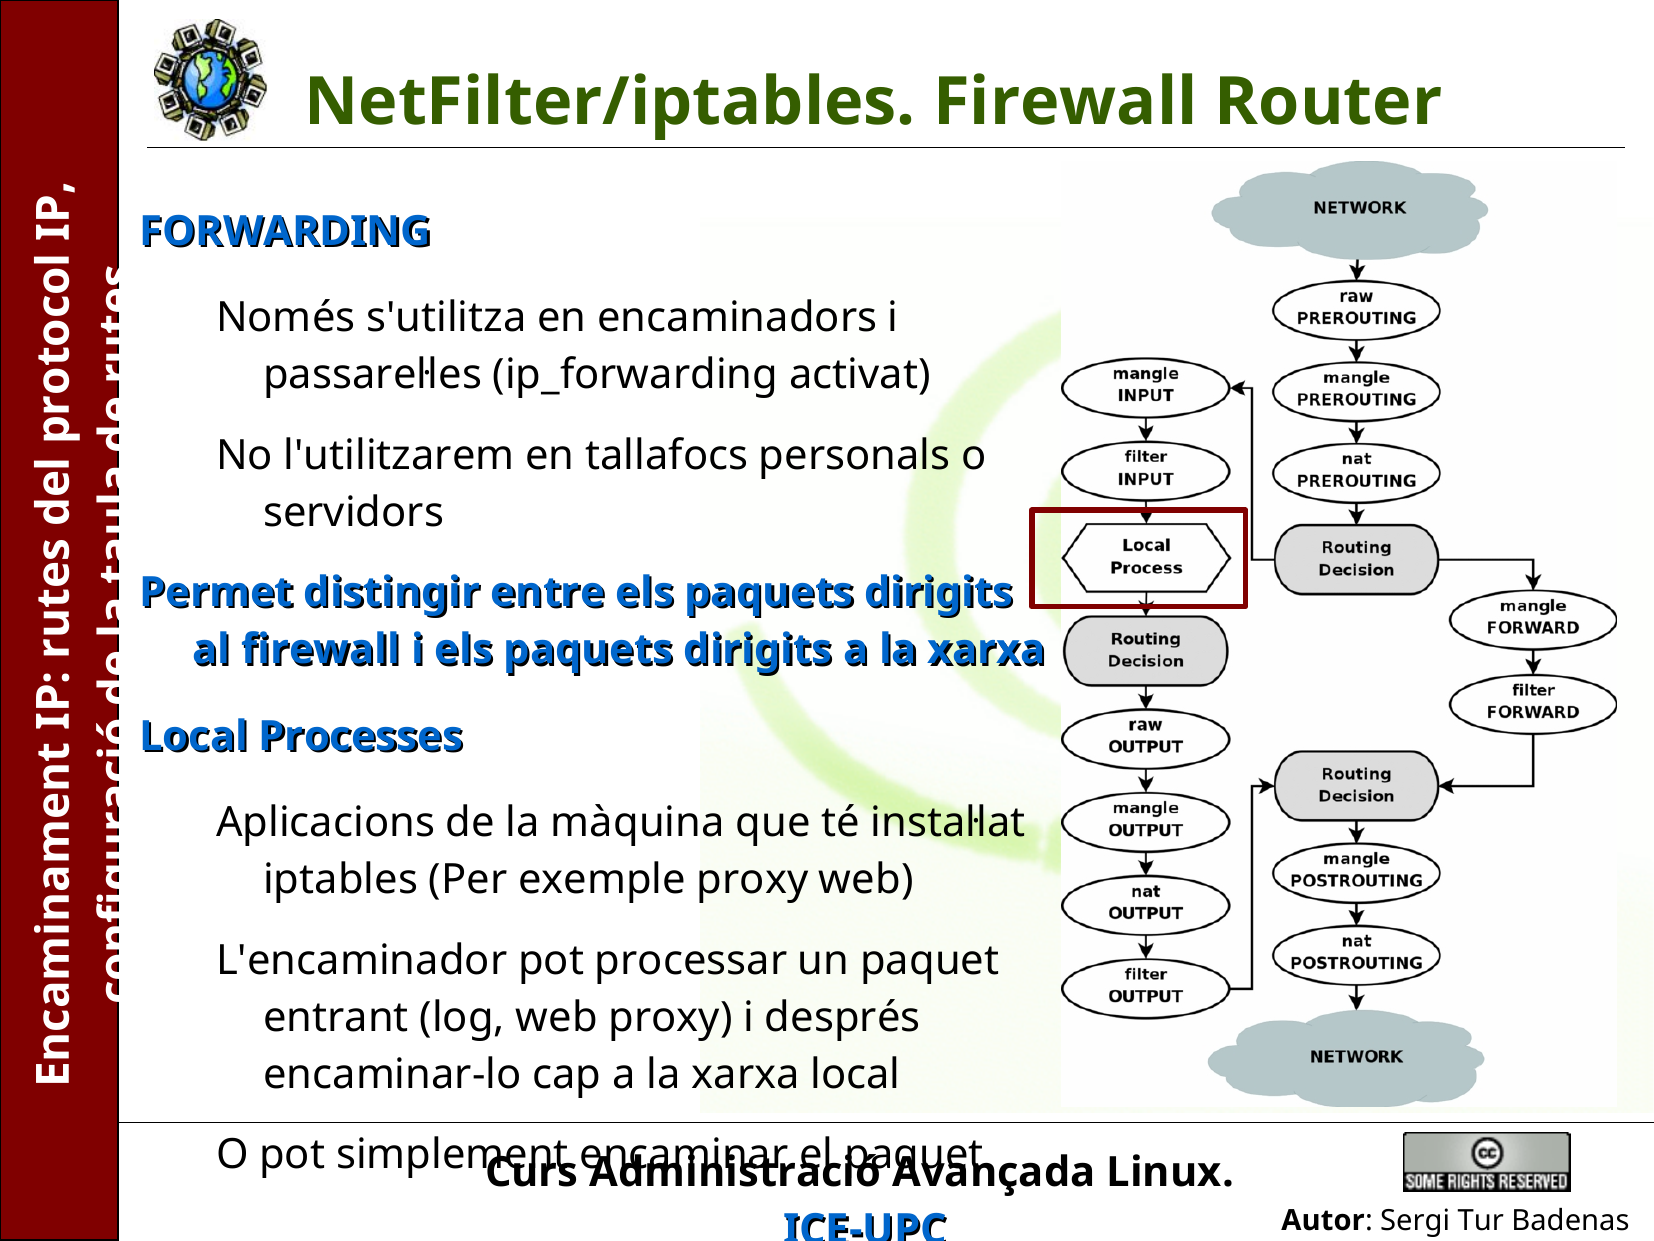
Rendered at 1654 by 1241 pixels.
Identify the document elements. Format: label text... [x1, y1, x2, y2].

title NetFilter/iptables. Firewall Router [129, 49, 1619, 148]
picture [782, 1078, 792, 1085]
picture [827, 1078, 840, 1085]
picture [700, 161, 1654, 1113]
picture [154, 19, 268, 49]
picture [1055, 513, 1243, 604]
picture [1403, 1132, 1571, 1192]
list FORWARDING Només s'utilitza en encaminadors i passarel·les (ip_forwarding activat) No l'utilitzarem en tallafocs personals o servidors Permet distingir entre els paquets dirigits al firewall i els paquets dirigits a la xarxa Local Processes Aplicacions de la màquina que té instal·lat iptables (Per exemple proxy web) L'encaminador pot processar un paquet entrant (log, web proxy) i després encaminar-lo cap a la xarxa local O pot simplement encaminar el paquet [121, 200, 1055, 1078]
picture [872, 1078, 882, 1085]
picture [719, 1078, 729, 1085]
